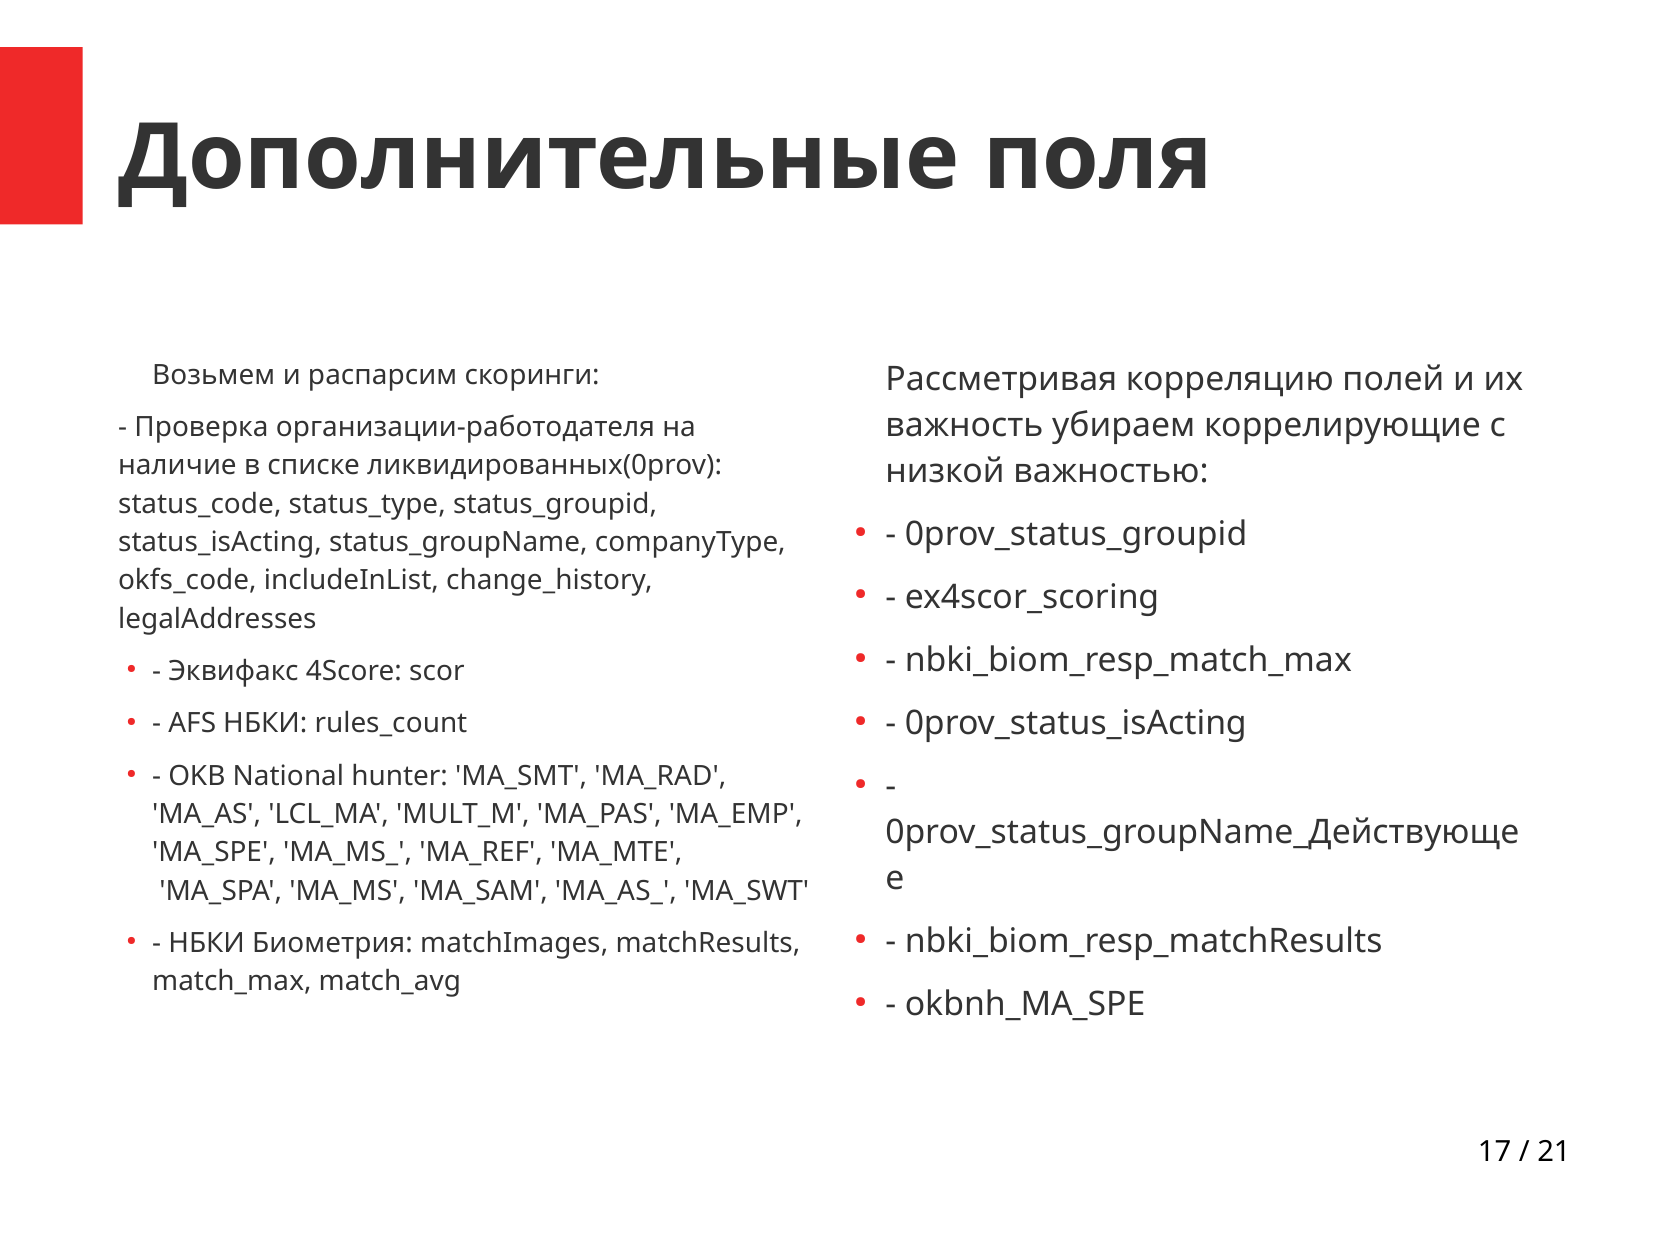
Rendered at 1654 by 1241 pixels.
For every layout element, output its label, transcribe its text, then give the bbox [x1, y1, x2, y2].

title Дополнительные поля [118, 49, 1571, 257]
list Рассметривая корреляцию полей и их важность убираем коррелирующие с низкой важностью: - 0prov_status_groupid - ex4scor_scoring - nbki_biom_resp_match_max - 0prov_status_isActing - 0prov_status_groupName_Действующее - nbki_biom_resp_matchResults - okbnh_MA_SPE [844, 354, 1536, 1074]
list Возьмем и распарсим скоринги: - Проверка организации-работодателя на наличие в списке ликвидированных(0prov): status_code, status_type, status_groupid, status_isActing, status_groupName, companyType, okfs_code, includeInList, change_history, legalAddresses - Эквифакс 4Score: scor - AFS НБКИ: rules_count - OKB National hunter: 'MA_SMT', 'MA_RAD', 'MA_AS', 'LCL_MA', 'MULT_M', 'MA_PAS', 'MA_EMP', 'MA_SPE', 'MA_MS_', 'MA_REF', 'MA_MTE', 'MA_SPA', 'MA_MS', 'MA_SAM', 'MA_AS_', 'MA_SWT' - НБКИ Биометрия: matchImages, matchResults, match_max, match_avg [118, 354, 810, 1074]
